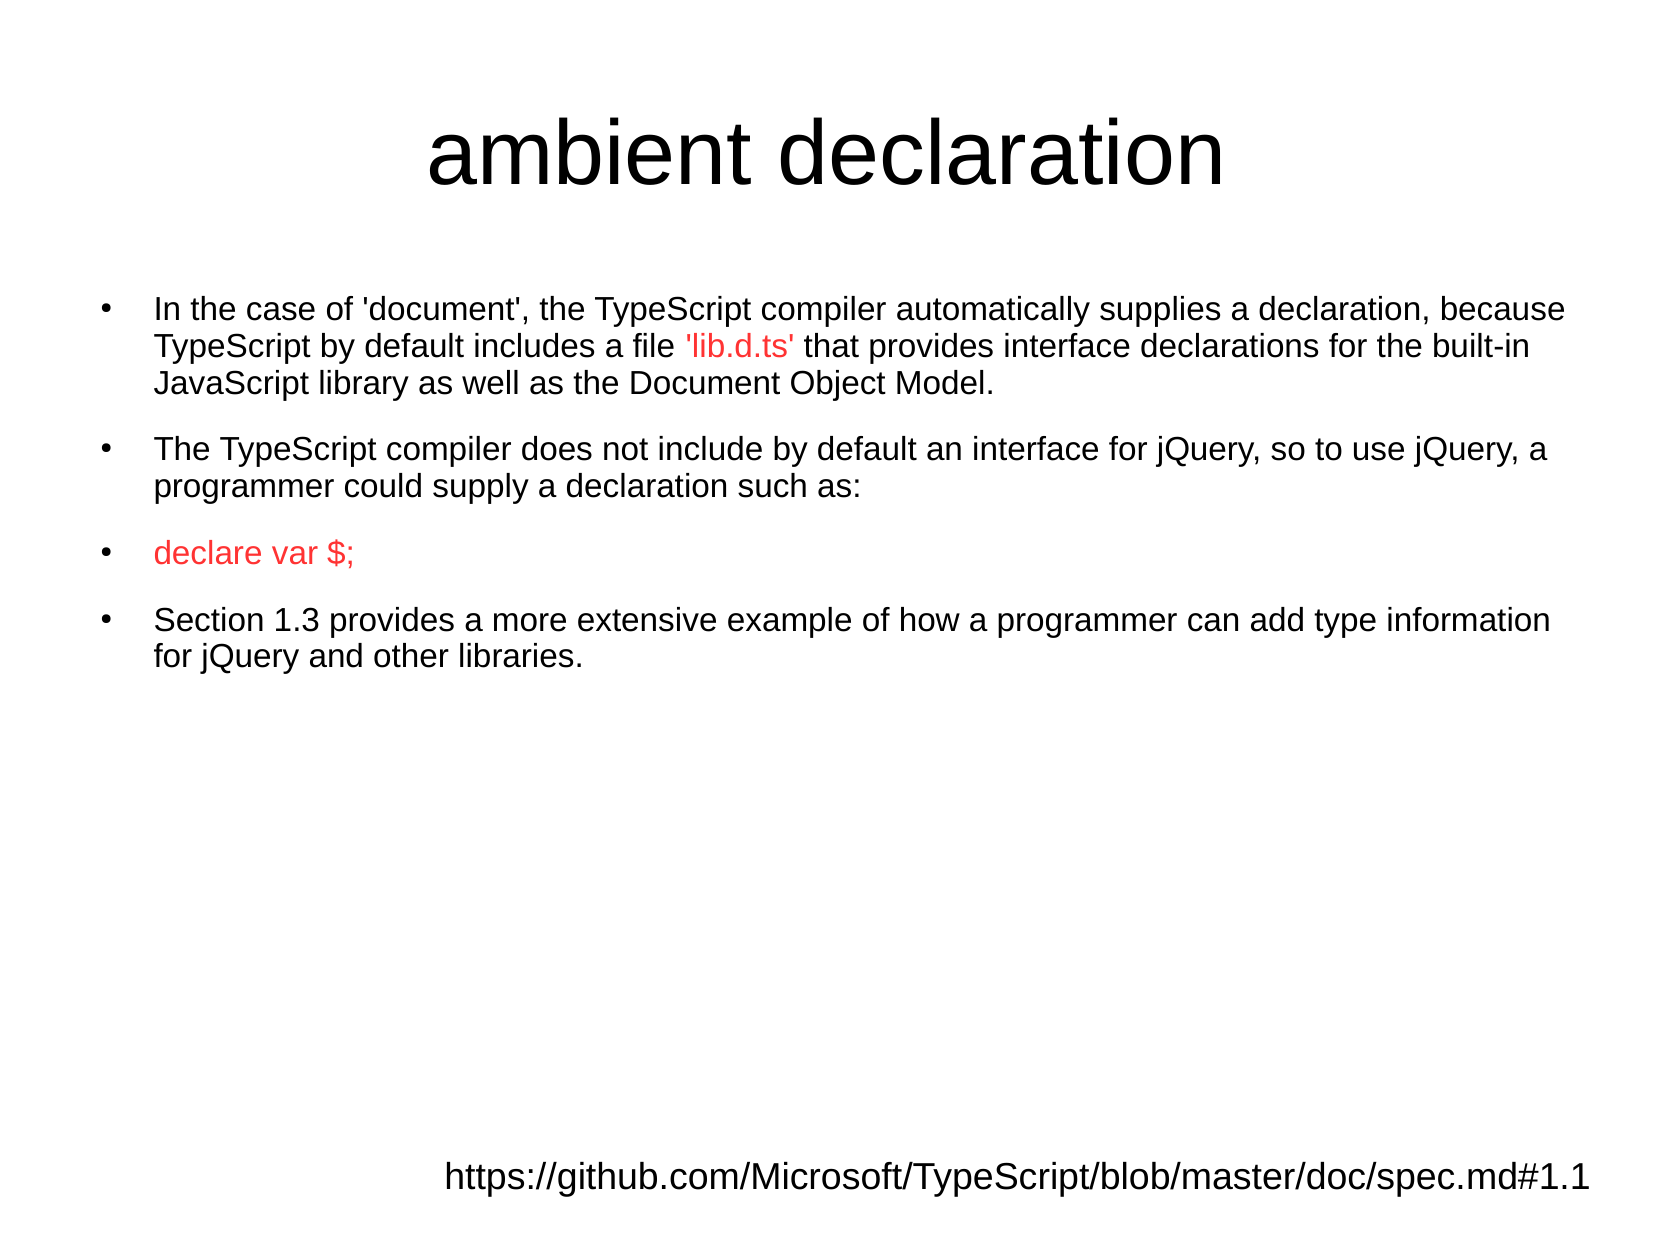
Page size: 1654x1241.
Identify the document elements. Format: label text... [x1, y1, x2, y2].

text_box https://github.com/Microsoft/TypeScript/blob/master/doc/spec.md#1.1 [429, 1147, 1607, 1205]
title ambient declaration [82, 49, 1571, 257]
list In the case of 'document', the TypeScript compiler automatically supplies a declaration, because TypeScript by default includes a file 'lib.d.ts' that provides interface declarations for the built-in JavaScript library as well as the Document Object Model. The TypeScript compiler does not include by default an interface for jQuery, so to use jQuery, a programmer could supply a declaration such as: declare var $; Section 1.3 provides a more extensive example of how a programmer can add type information for jQuery and other libraries. [82, 290, 1571, 1010]
